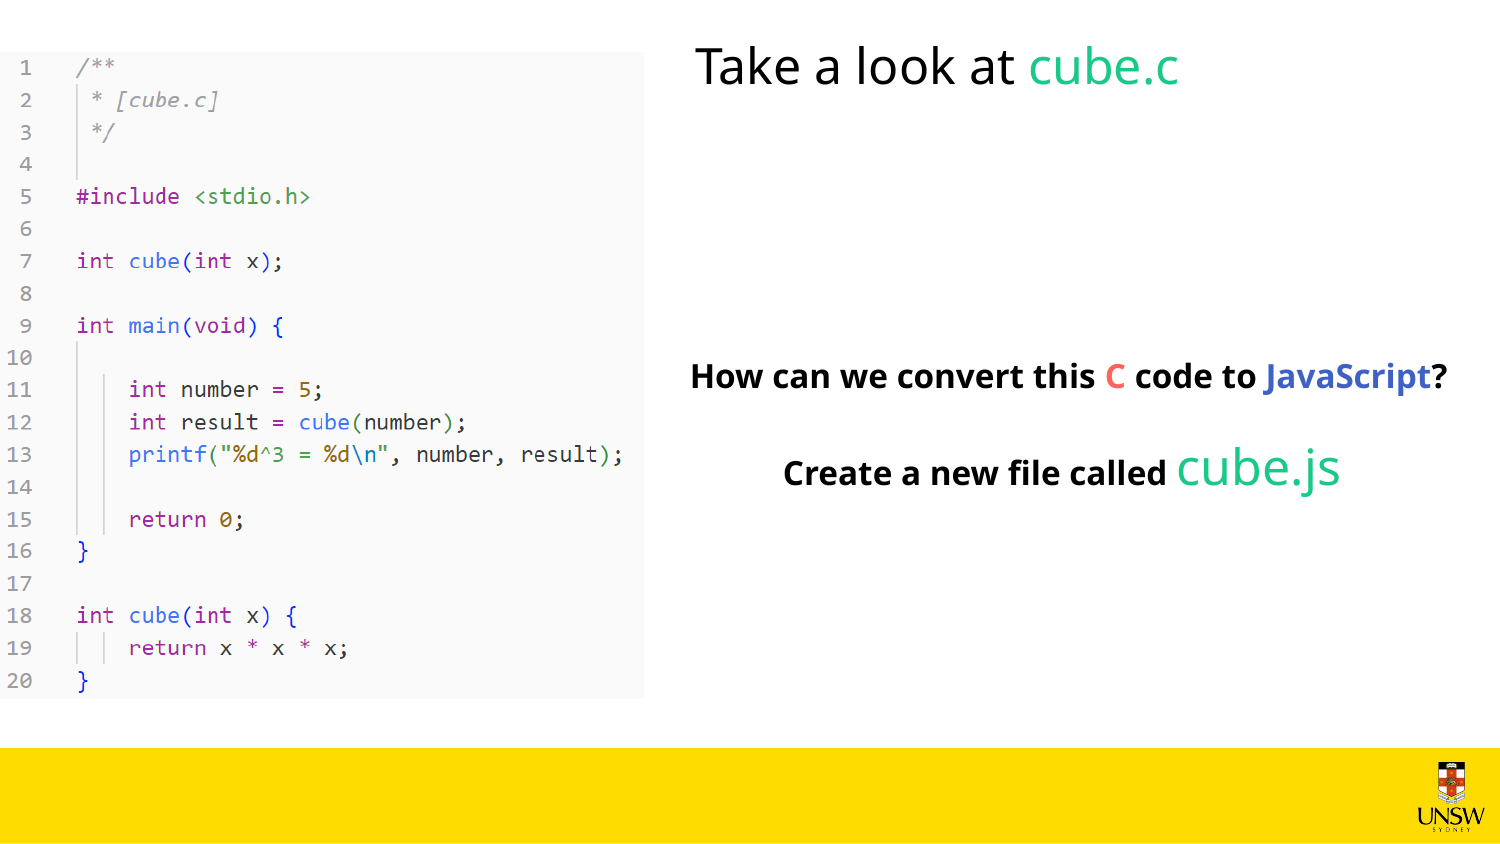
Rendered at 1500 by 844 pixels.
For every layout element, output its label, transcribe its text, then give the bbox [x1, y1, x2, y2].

picture [0, 52, 644, 700]
picture [1418, 762, 1485, 832]
text_box Take a look at cube.c [680, 19, 1453, 110]
text_box How can we convert this C code to JavaScript? Create a new file called cube.js [644, 340, 1500, 551]
